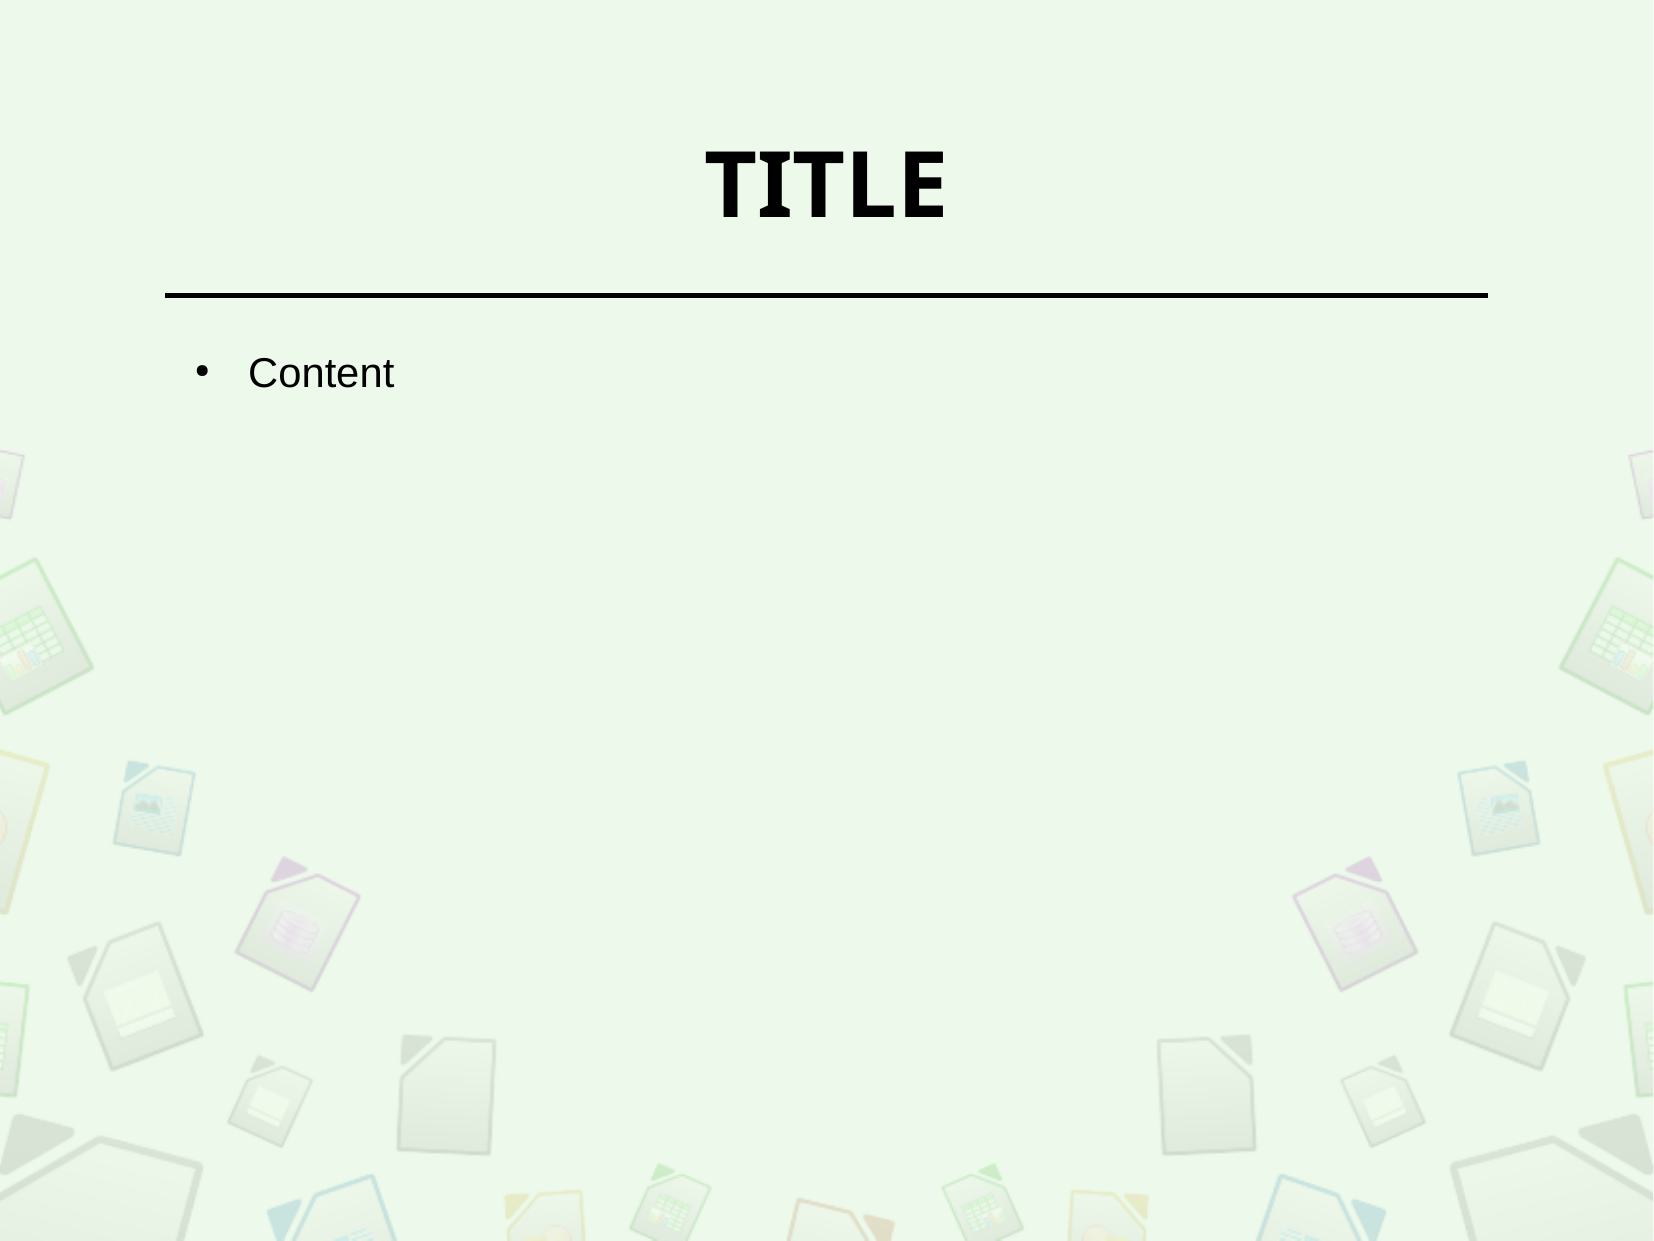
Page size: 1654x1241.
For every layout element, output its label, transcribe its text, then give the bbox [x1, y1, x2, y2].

list Content [177, 349, 1501, 1069]
picture [0, 0, 1654, 1241]
title TITLE [82, 78, 1571, 287]
